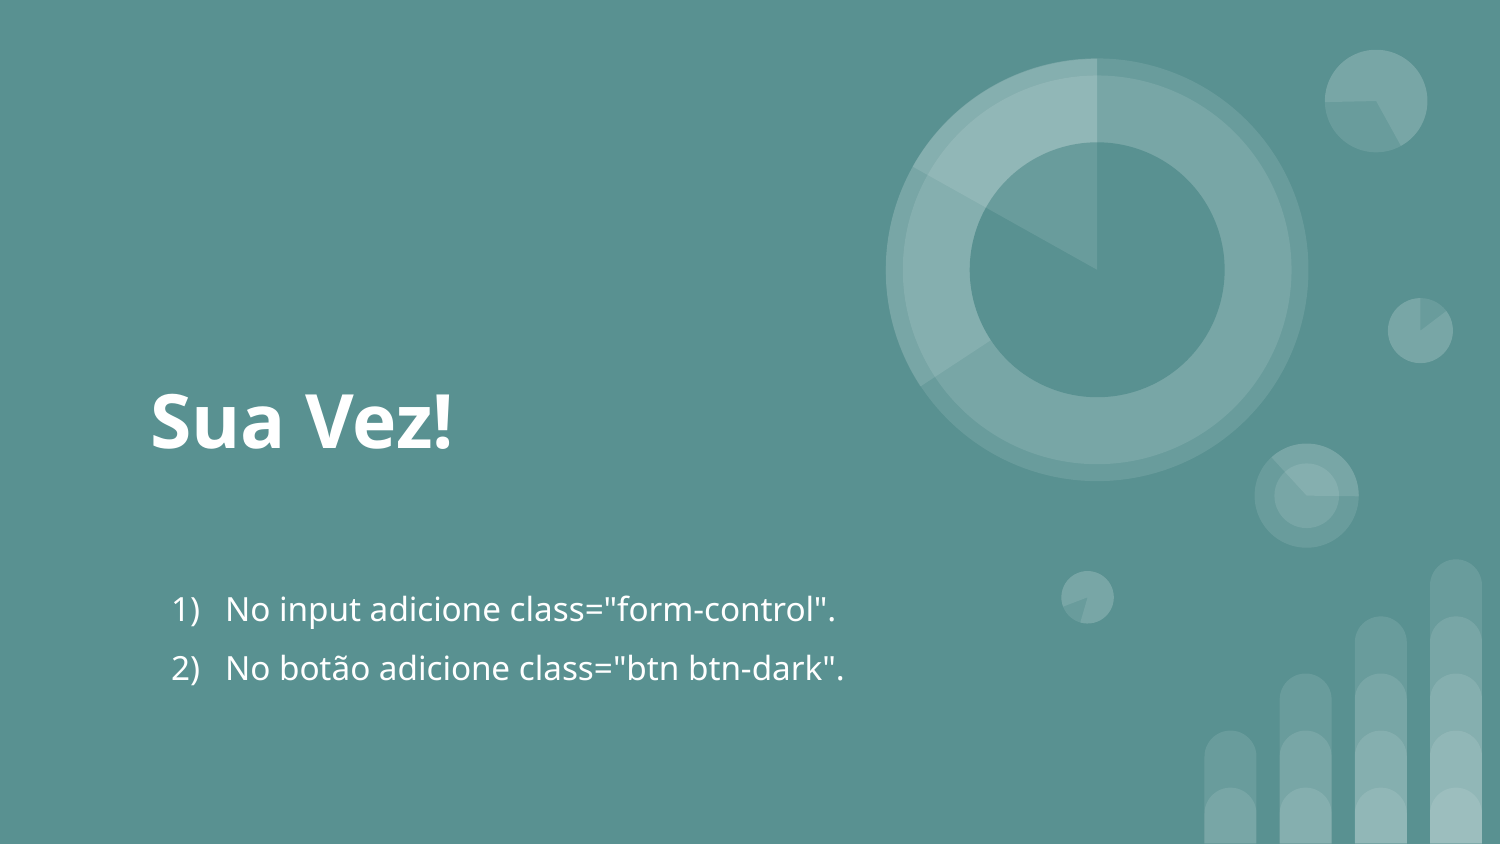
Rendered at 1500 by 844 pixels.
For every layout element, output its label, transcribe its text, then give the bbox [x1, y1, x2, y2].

title Sua Vez! [135, 264, 834, 552]
subtitle No input adicione class="form-control". No botão adicione class="btn btn-dark". [135, 552, 971, 814]
